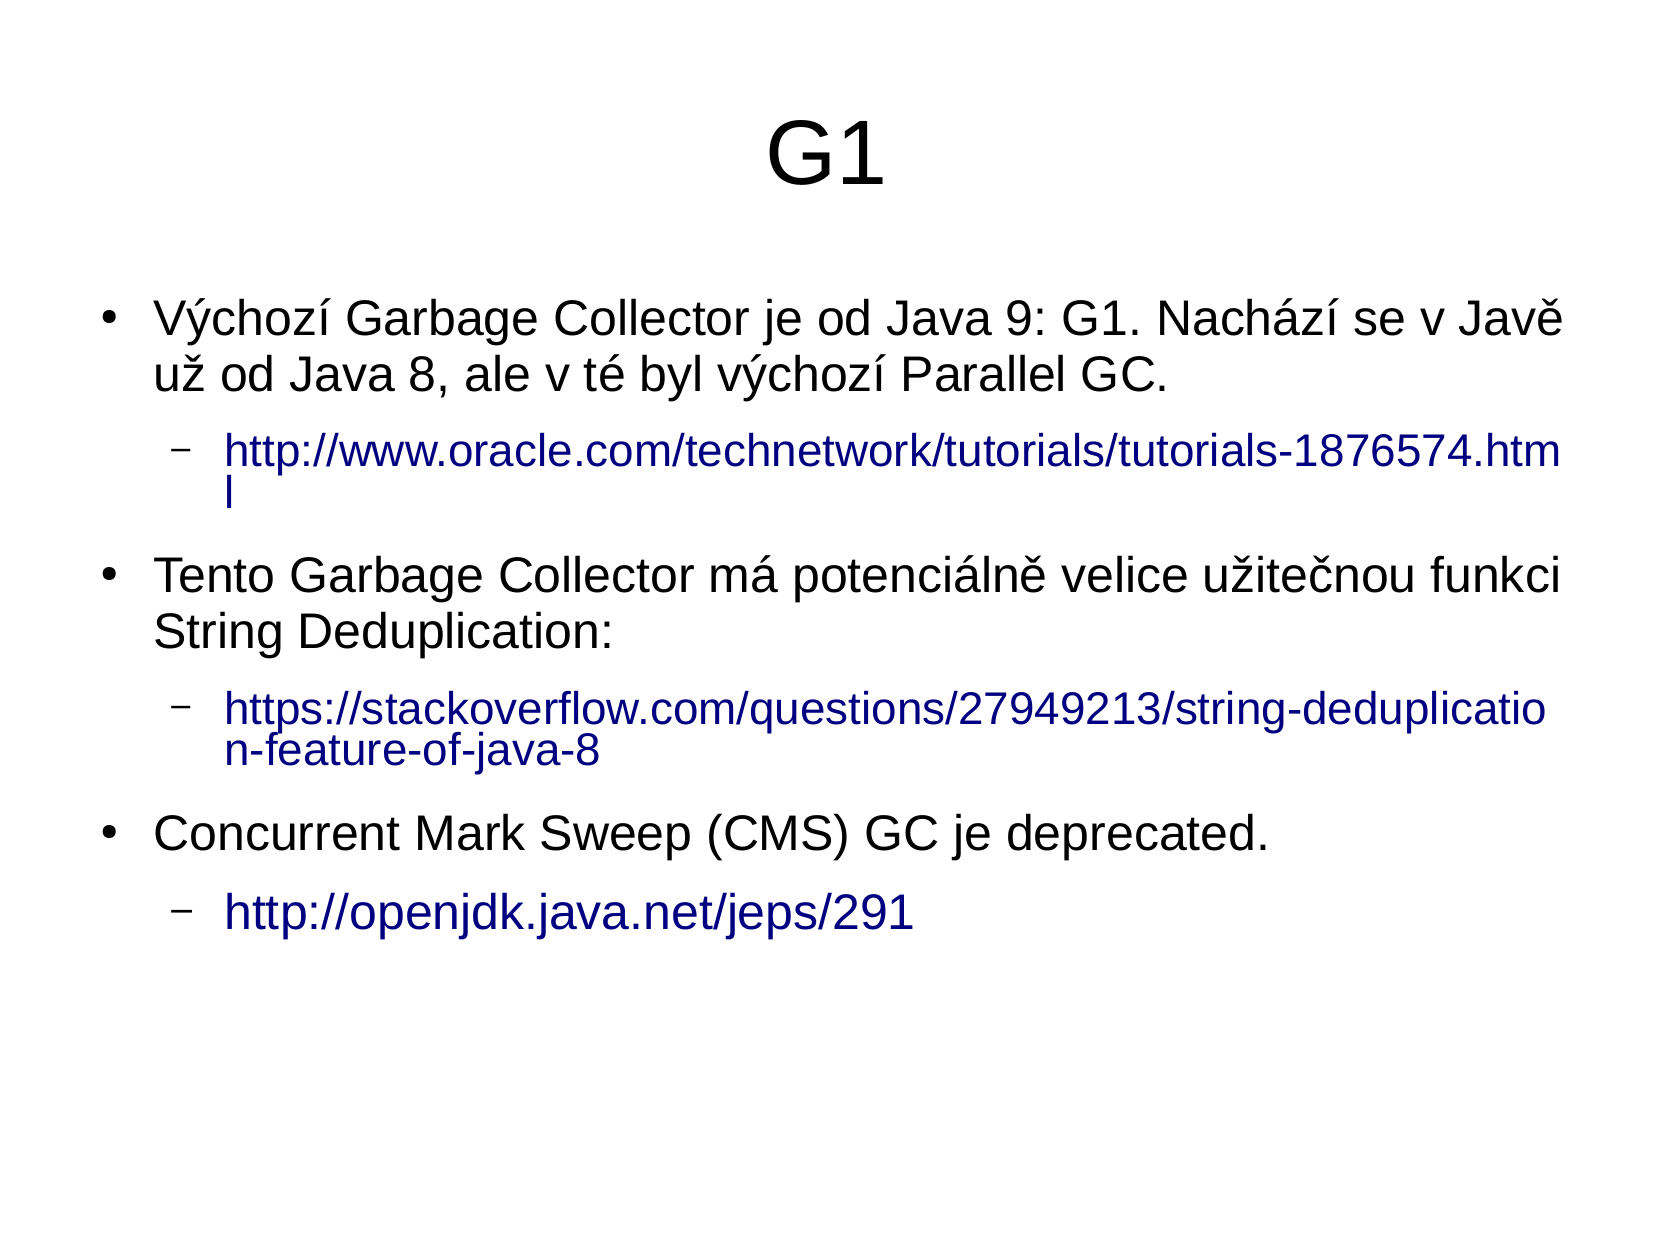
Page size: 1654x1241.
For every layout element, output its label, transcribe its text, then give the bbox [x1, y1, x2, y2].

title G1 [82, 49, 1571, 257]
list Výchozí Garbage Collector je od Java 9: G1. Nachází se v Javě už od Java 8, ale v té byl výchozí Parallel GC. http://www.oracle.com/technetwork/tutorials/tutorials-1876574.html Tento Garbage Collector má potenciálně velice užitečnou funkci String Deduplication: https://stackoverflow.com/questions/27949213/string-deduplication-feature-of-java-8 Concurrent Mark Sweep (CMS) GC je deprecated. http://openjdk.java.net/jeps/291 [82, 290, 1571, 1170]
